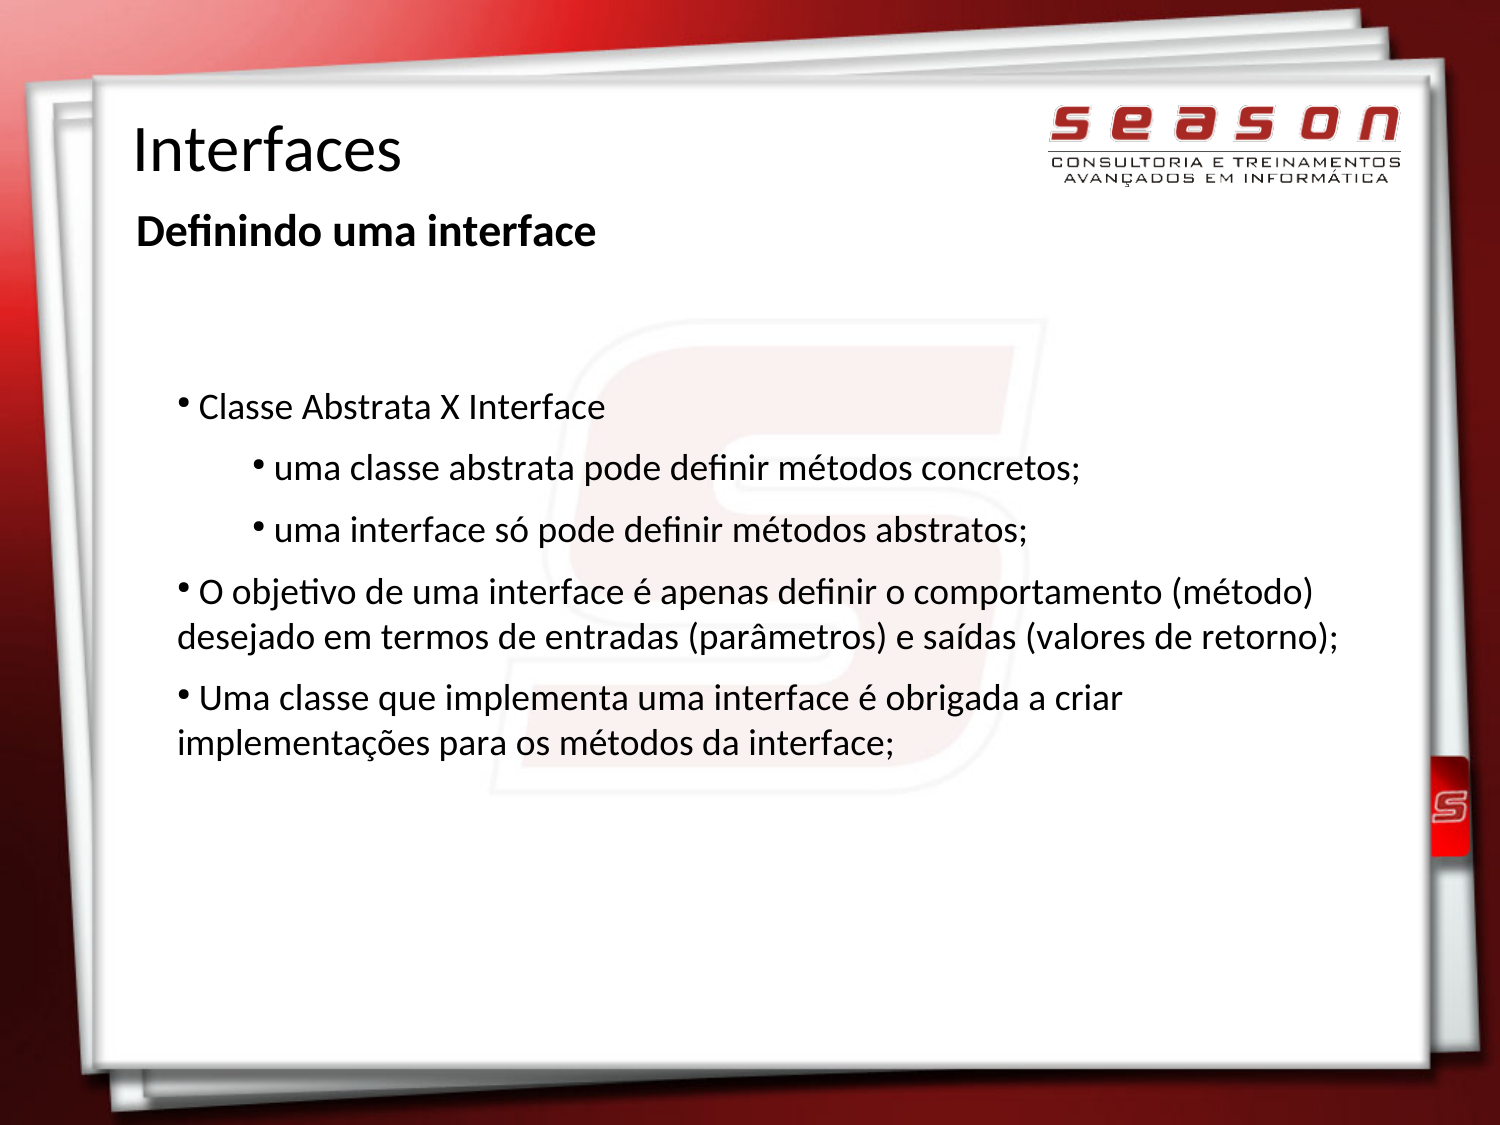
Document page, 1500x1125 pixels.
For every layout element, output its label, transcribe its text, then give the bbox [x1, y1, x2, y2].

picture [0, 0, 1500, 1125]
text_box Classe Abstrata X Interface uma classe abstrata pode definir métodos concretos; uma interface só pode definir métodos abstratos; O objetivo de uma interface é apenas definir o comportamento (método) desejado em termos de entradas (parâmetros) e saídas (valores de retorno); Uma classe que implementa uma interface é obrigada a criar implementações para os métodos da interface; [177, 304, 1347, 841]
text_box Definindo uma interface [119, 200, 1240, 256]
title Interfaces [118, 33, 1394, 257]
